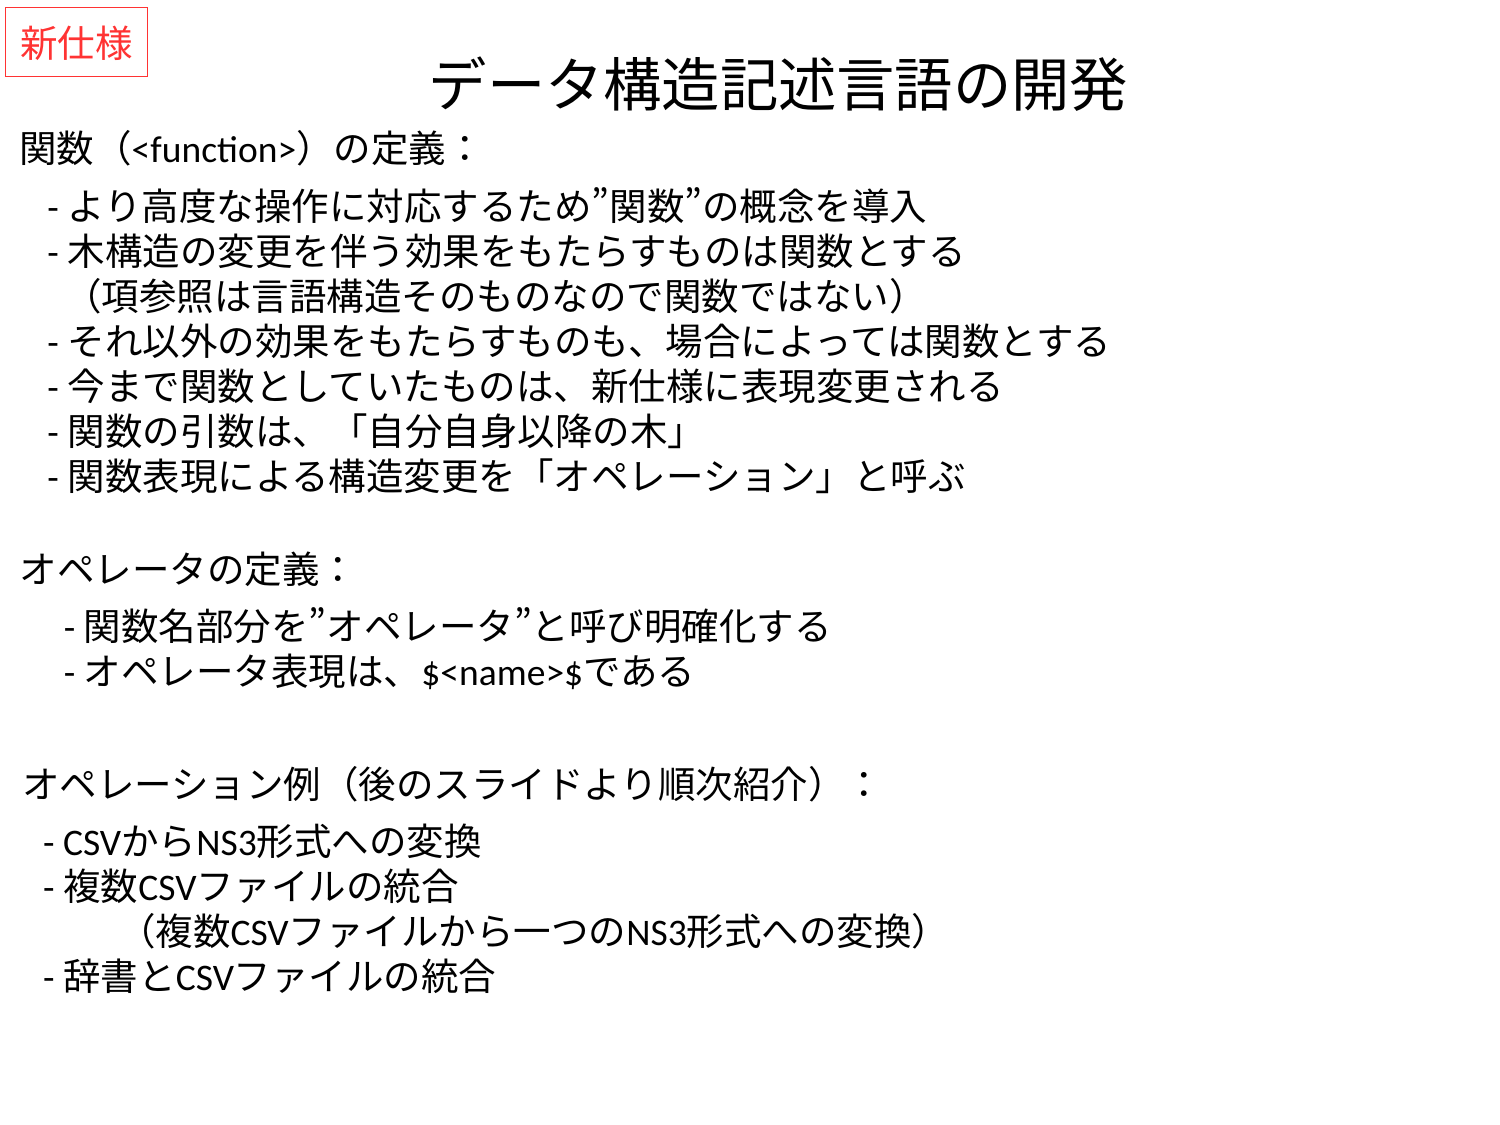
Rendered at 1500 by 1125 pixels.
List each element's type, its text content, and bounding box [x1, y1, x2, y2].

text_box 関数（<function>）の定義： [4, 117, 499, 178]
text_box オペレータの定義： [5, 538, 373, 599]
text_box データ構造記述言語の開発 [414, 40, 1143, 126]
text_box - より高度な操作に対応するため”関数”の概念を導入 - 木構造の変更を伴う効果をもたらすものは関数とする （項参照は言語構造そのものなので関数ではない） - それ以外の効果をもたらすものも、場合によっては関数とする - 今まで関数としていたものは、新仕様に表現変更される - 関数の引数は、「自分自身以降の木」 - 関数表現による構造変更を「オペレーション」と呼ぶ [32, 175, 1127, 506]
text_box オペレーション例（後のスライドより順次紹介）： [7, 753, 898, 814]
text_box - CSVからNS3形式への変換 - 複数CSVファイルの統合 （複数CSVファイルから一つのNS3形式への変換） - 辞書とCSVファイルの統合 [28, 810, 965, 1006]
text_box - 関数名部分を”オペレータ”と呼び明確化する - オペレータ表現は、$<name>$である [49, 595, 847, 701]
text_box 新仕様 [5, 7, 148, 70]
